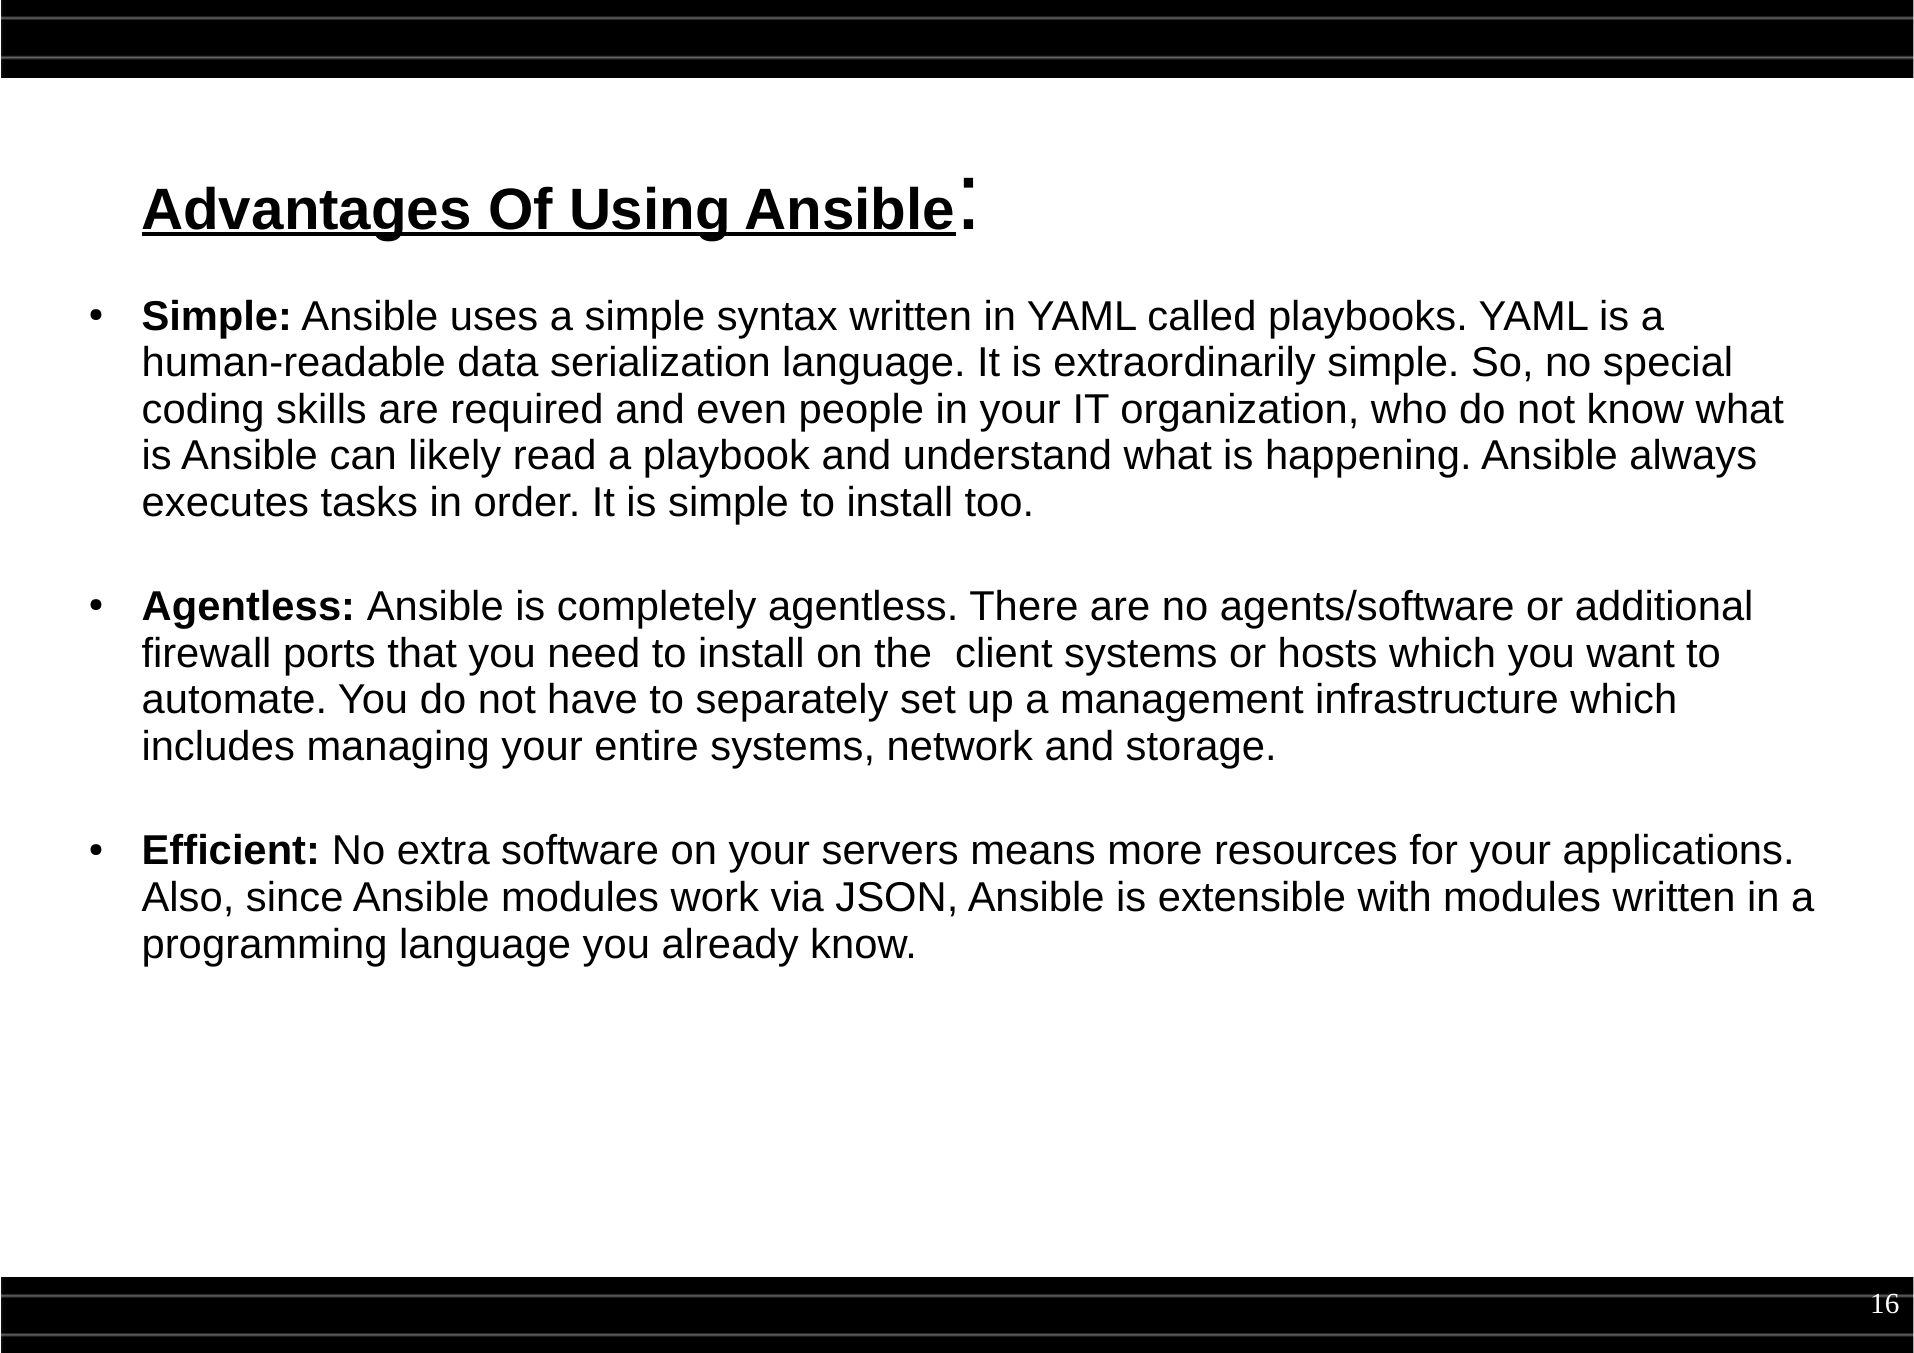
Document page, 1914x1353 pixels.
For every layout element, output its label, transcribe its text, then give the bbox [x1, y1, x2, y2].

picture [1, 1277, 1914, 1353]
list Advantages Of Using Ansible: Simple: Ansible uses a simple syntax written in YAML called playbooks. YAML is a human-readable data serialization language. It is extraordinarily simple. So, no special coding skills are required and even people in your IT organization, who do not know what is Ansible can likely read a playbook and understand what is happening. Ansible always executes tasks in order. It is simple to install too. Agentless: Ansible is completely agentless. There are no agents/software or additional firewall ports that you need to install on the client systems or hosts which you want to automate. You do not have to separately set up a management infrastructure which includes managing your entire systems, network and storage. Efficient: No extra software on your servers means more resources for your applications. Also, since Ansible modules work via JSON, Ansible is extensible with modules written in a programming language you already know. [70, 141, 1818, 1229]
picture [1, 0, 1914, 78]
